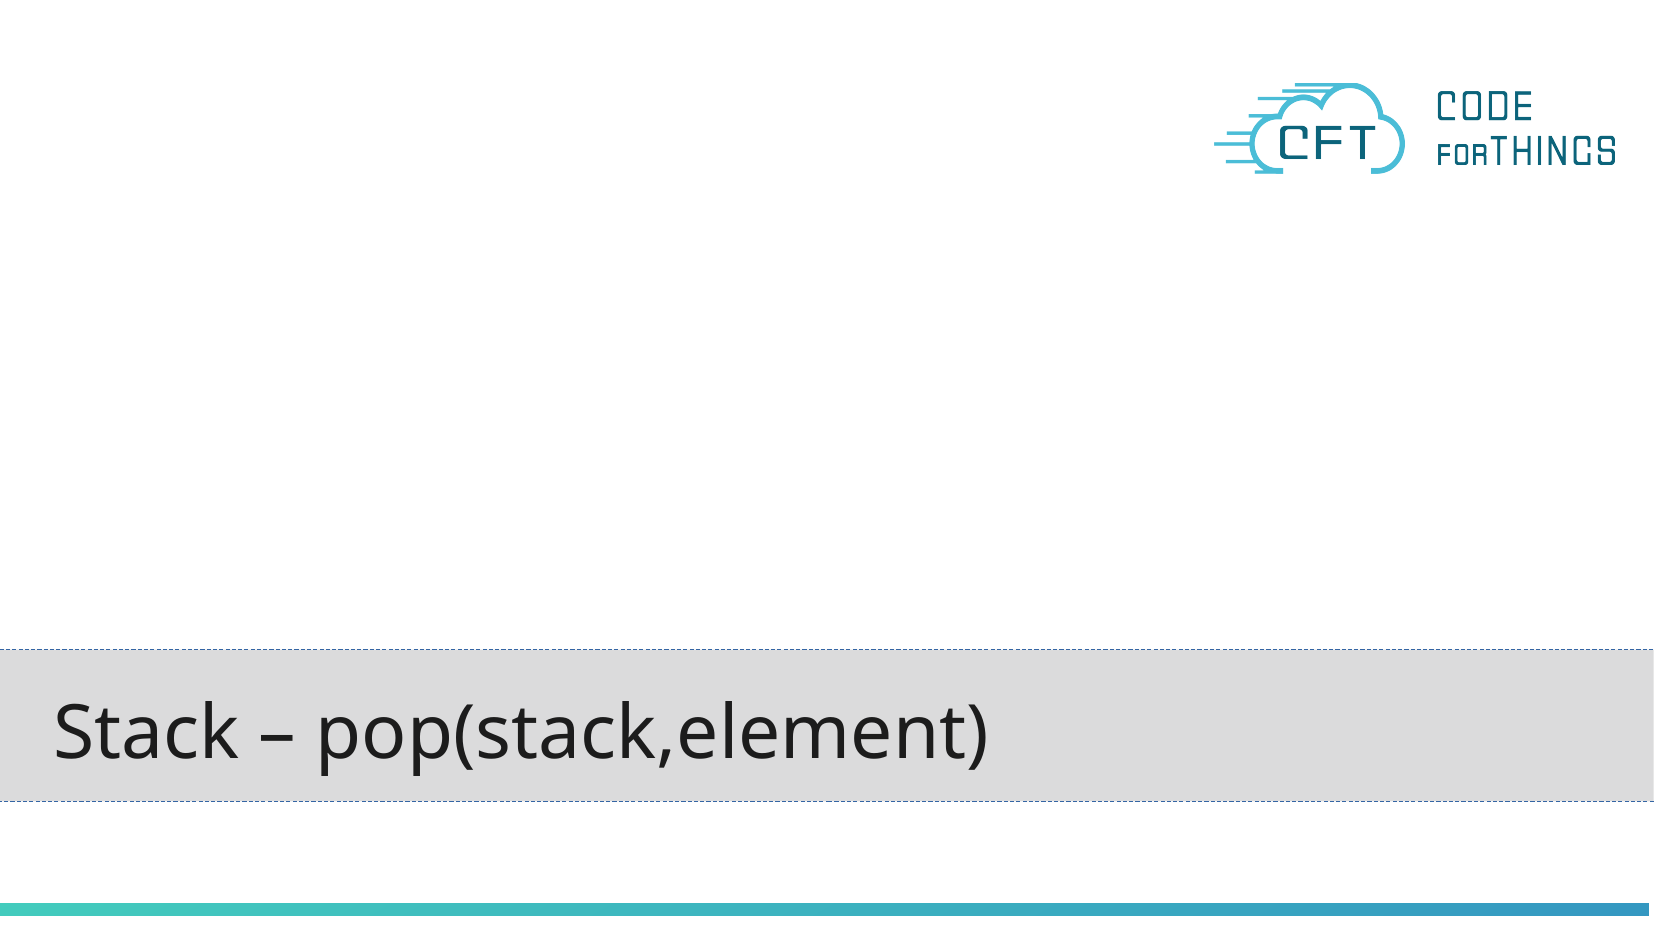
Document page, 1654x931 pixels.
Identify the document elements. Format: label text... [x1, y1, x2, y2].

title Stack – pop(stack,element) [53, 626, 1642, 832]
picture [1214, 83, 1615, 174]
